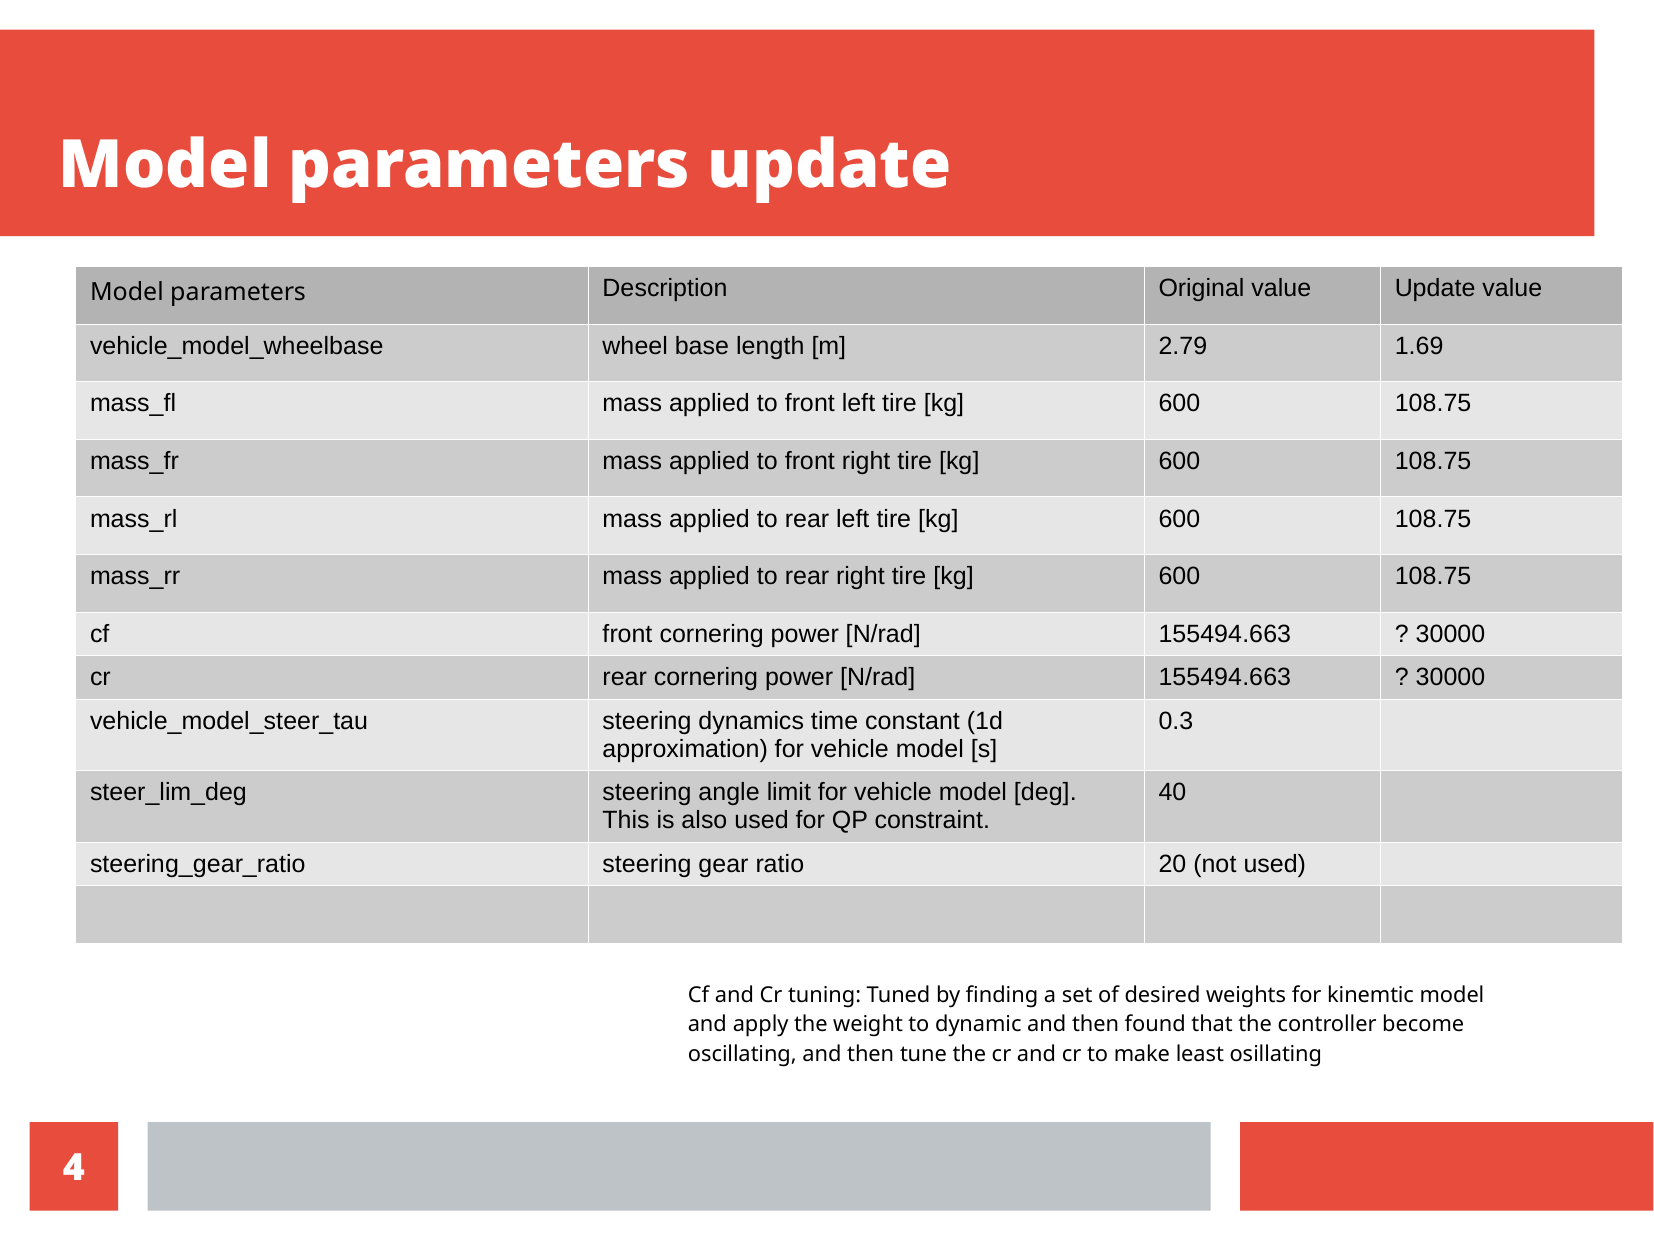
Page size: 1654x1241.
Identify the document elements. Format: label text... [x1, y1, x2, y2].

table_cell steering dynamics time constant (1d approximation) for vehicle model [s] [589, 700, 1144, 770]
table_cell 1.69 [1381, 325, 1622, 381]
table_cell 600 [1145, 555, 1380, 612]
table_cell mass_rr [76, 555, 588, 612]
table_cell 108.75 [1381, 440, 1622, 496]
table_cell mass_fr [76, 440, 588, 496]
table_cell 600 [1145, 440, 1380, 496]
table_cell 155494.663 [1145, 656, 1380, 699]
table_cell wheel base length [m] [589, 325, 1144, 381]
table_cell 40 [1145, 771, 1380, 842]
title Model parameters update [59, 59, 1595, 207]
table_cell front cornering power [N/rad] [589, 613, 1144, 655]
table_cell 0.3 [1145, 700, 1380, 770]
table_cell [76, 886, 588, 943]
table_cell [1145, 886, 1380, 943]
table_cell steering gear ratio [589, 843, 1144, 885]
table_cell 2.79 [1145, 325, 1380, 381]
table_cell 108.75 [1381, 497, 1622, 554]
table_cell 20 (not used) [1145, 843, 1380, 885]
table_cell vehicle_model_wheelbase [76, 325, 588, 381]
table_cell mass applied to rear right tire [kg] [589, 555, 1144, 612]
table_cell mass applied to front left tire [kg] [589, 382, 1144, 439]
table_header Description [589, 267, 1144, 324]
table_header Update value [1381, 267, 1622, 324]
table_cell 600 [1145, 382, 1380, 439]
table_cell 108.75 [1381, 555, 1622, 612]
table_cell ? 30000 [1381, 656, 1622, 699]
table_cell 155494.663 [1145, 613, 1380, 655]
table_cell [1381, 700, 1622, 770]
table_header Model parameters [76, 267, 588, 324]
table_cell steering angle limit for vehicle model [deg]. This is also used for QP constraint. [589, 771, 1144, 842]
table_cell vehicle_model_steer_tau [76, 700, 588, 770]
table_cell steering_gear_ratio [76, 843, 588, 885]
text_box Cf and Cr tuning: Tuned by finding a set of desired weights for kinemtic model and apply the weight to dynamic and then found that the controller become oscillating, and then tune the cr and cr to make least osillating [673, 971, 1536, 1063]
table_cell cr [76, 656, 588, 699]
table_header Original value [1145, 267, 1380, 324]
table_cell mass_rl [76, 497, 588, 554]
table_cell [1381, 771, 1622, 842]
table_cell rear cornering power [N/rad] [589, 656, 1144, 699]
table_cell [1381, 886, 1622, 943]
table_cell mass_fl [76, 382, 588, 439]
table_cell 108.75 [1381, 382, 1622, 439]
table_cell [589, 886, 1144, 943]
table_cell 600 [1145, 497, 1380, 554]
table_cell [1381, 843, 1622, 885]
table_cell cf [76, 613, 588, 655]
table_cell mass applied to rear left tire [kg] [589, 497, 1144, 554]
table_cell steer_lim_deg [76, 771, 588, 842]
table_cell ? 30000 [1381, 613, 1622, 655]
table_cell mass applied to front right tire [kg] [589, 440, 1144, 496]
